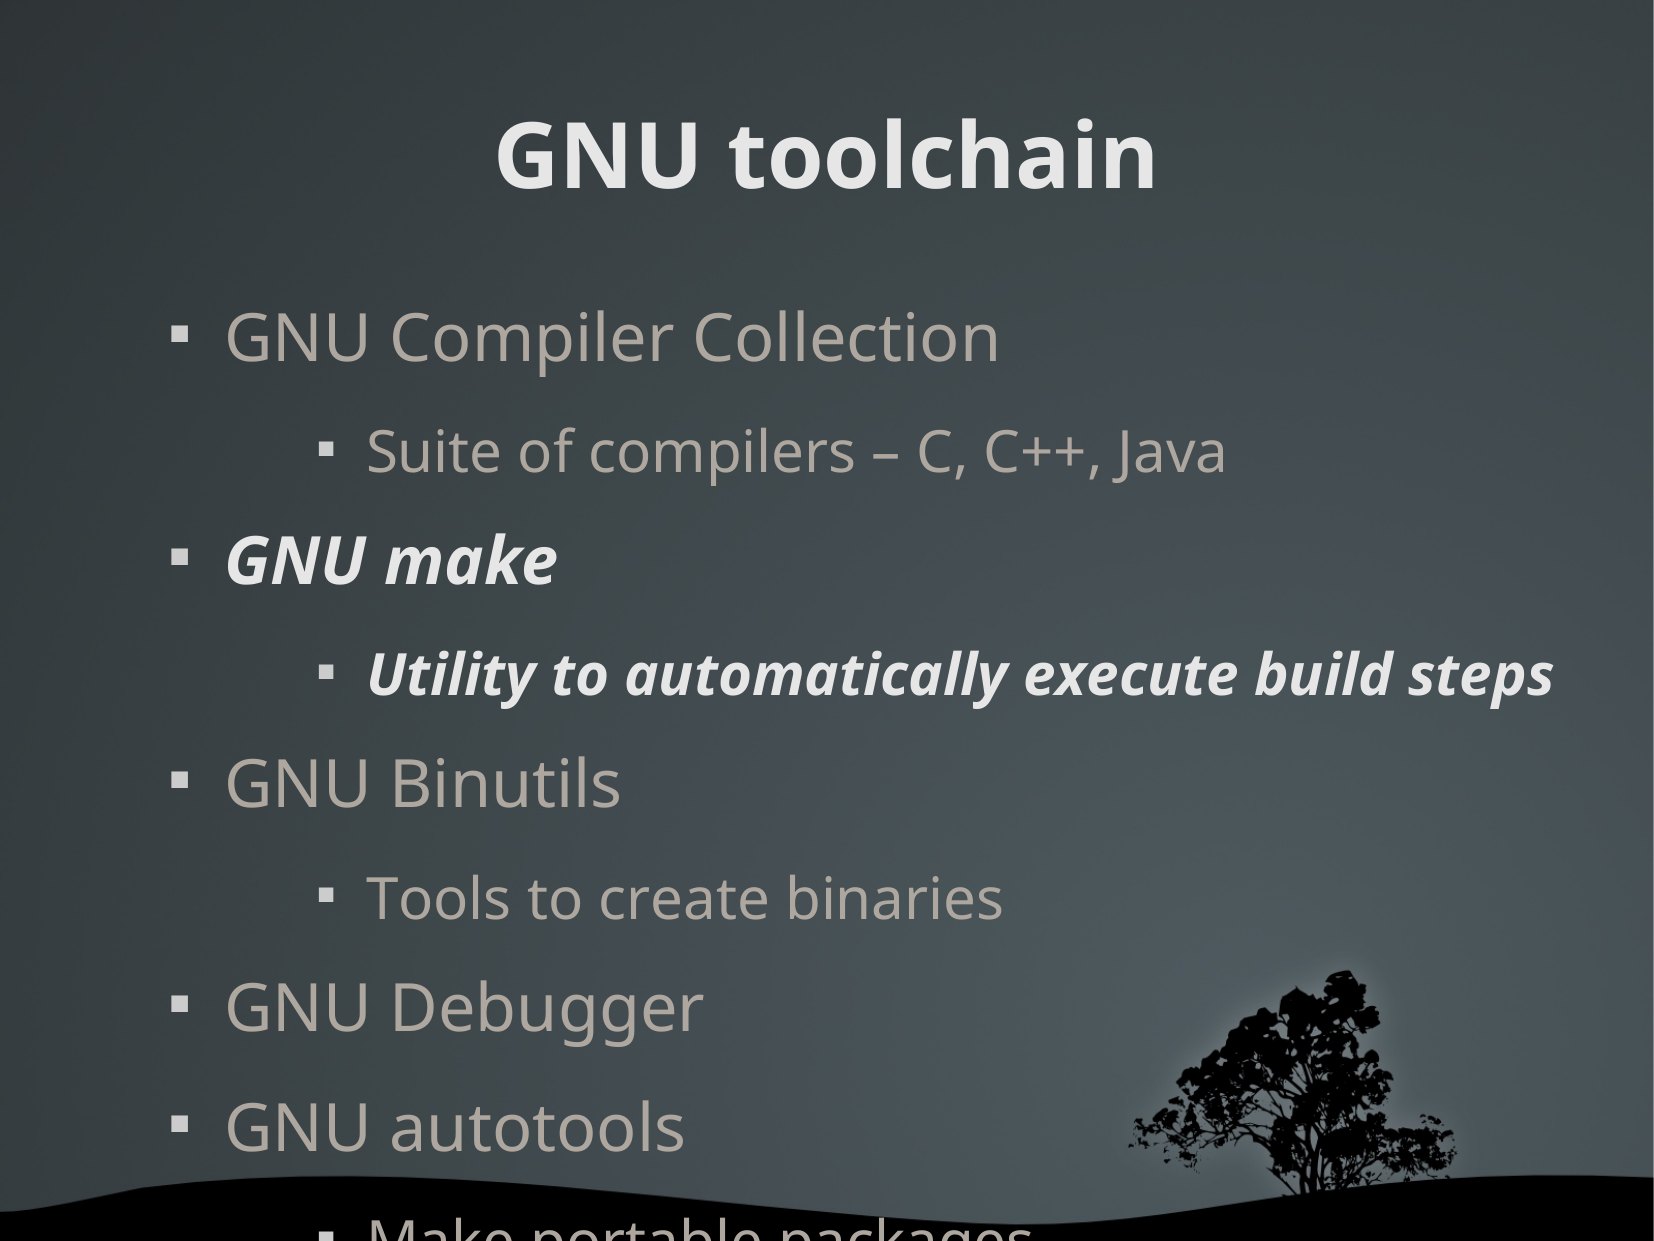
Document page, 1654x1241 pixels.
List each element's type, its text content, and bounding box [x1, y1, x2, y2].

picture [491, 1234, 506, 1241]
list GNU Compiler Collection Suite of compilers – C, C++, Java GNU make Utility to automatically execute build steps GNU Binutils Tools to create binaries GNU Debugger GNU autotools Make portable packages [82, 290, 1571, 1147]
picture [403, 1227, 408, 1241]
picture [376, 1226, 382, 1241]
picture [690, 1235, 706, 1241]
title GNU toolchain [82, 49, 1571, 257]
picture [575, 1234, 592, 1241]
picture [541, 1234, 557, 1241]
picture [982, 1234, 997, 1241]
picture [0, 0, 1654, 1241]
picture [789, 1234, 805, 1241]
picture [739, 1234, 754, 1241]
picture [947, 1234, 963, 1241]
